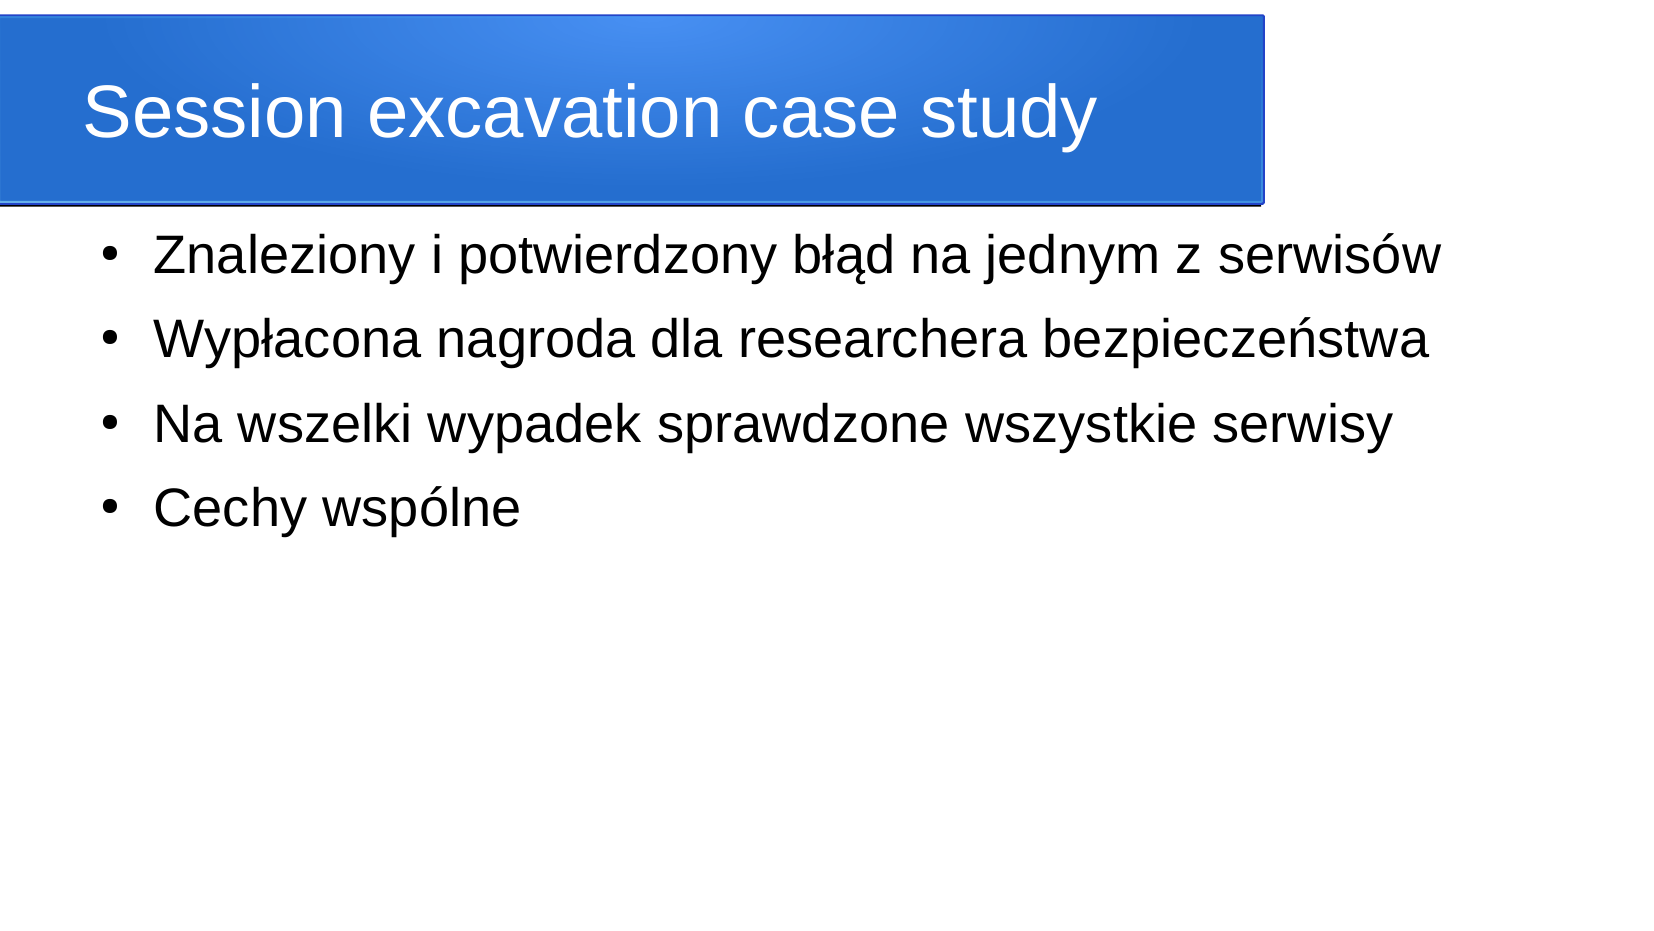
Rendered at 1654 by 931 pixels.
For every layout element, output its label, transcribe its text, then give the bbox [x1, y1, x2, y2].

title Session excavation case study [82, 35, 1235, 189]
list Znaleziony i potwierdzony błąd na jednym z serwisów Wypłacona nagroda dla researchera bezpieczeństwa Na wszelki wypadek sprawdzone wszystkie serwisy Cechy wspólne [82, 224, 1571, 764]
